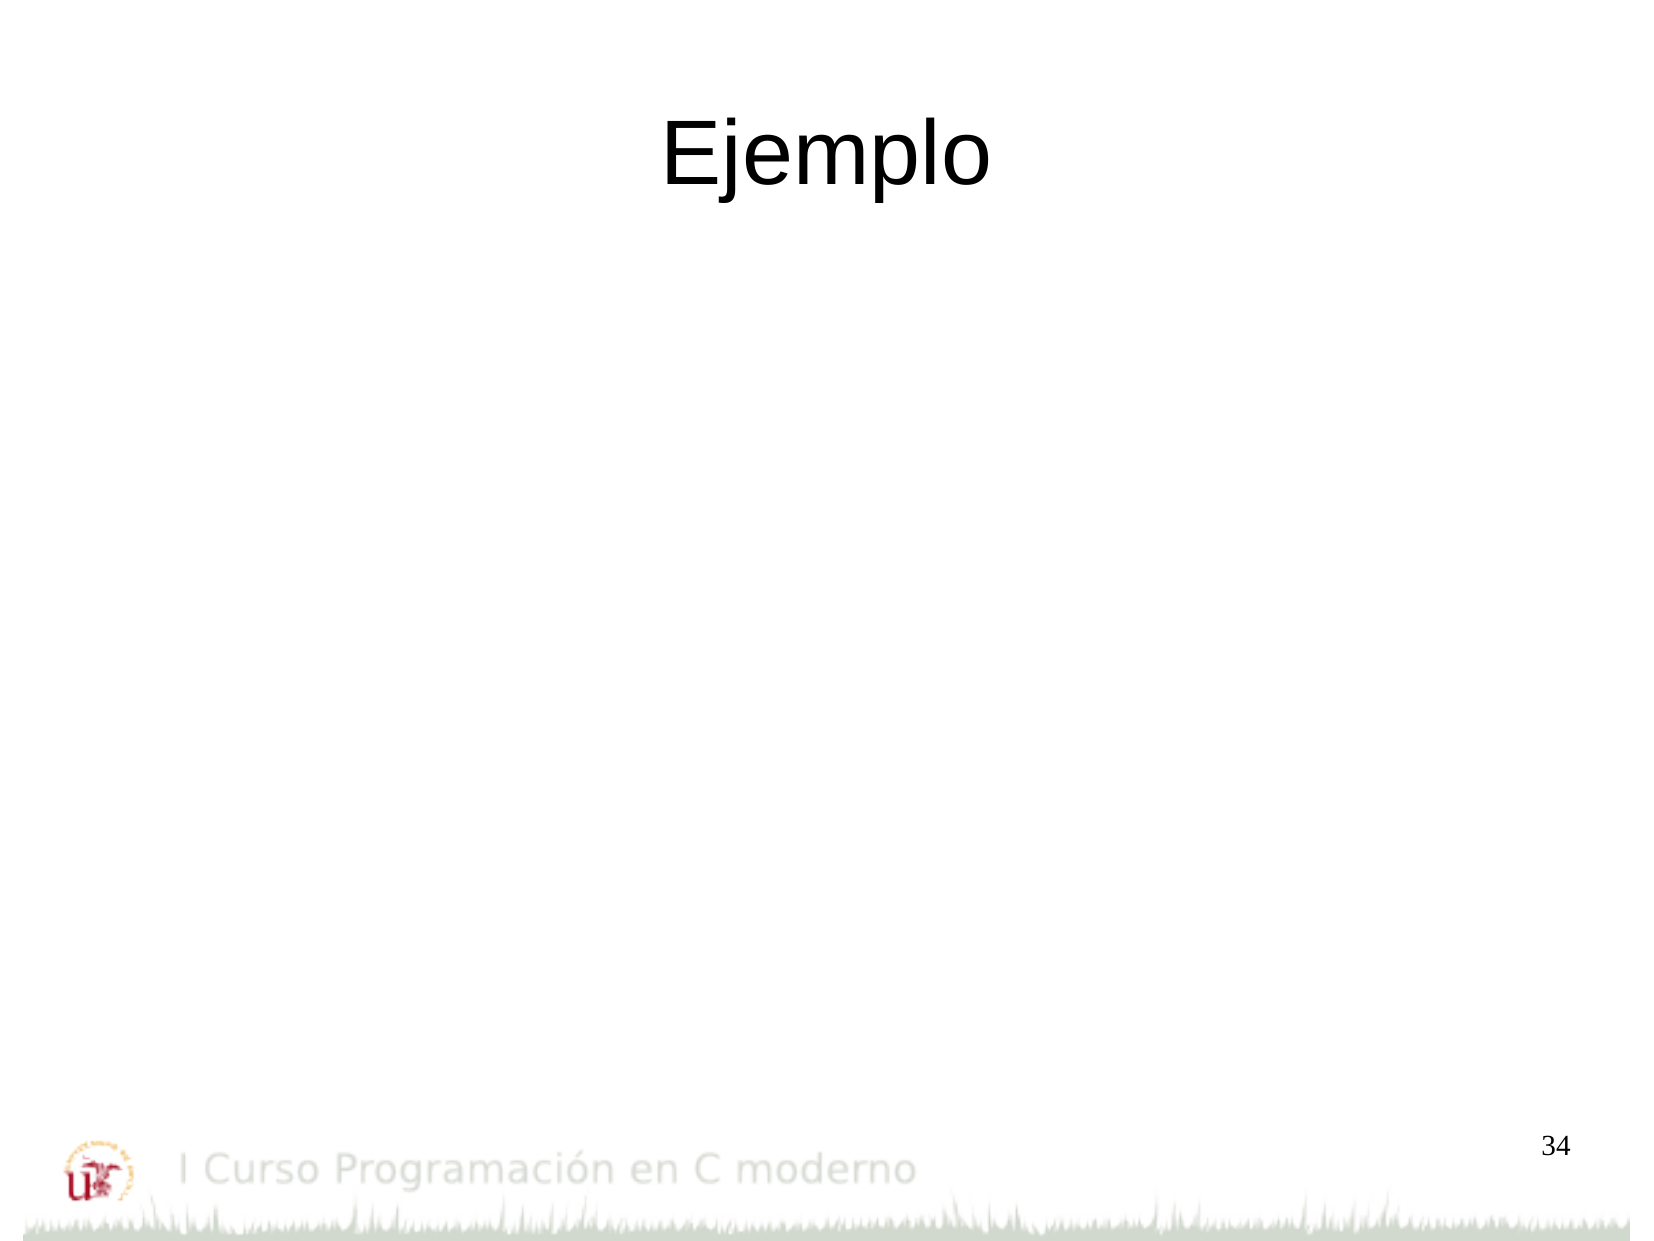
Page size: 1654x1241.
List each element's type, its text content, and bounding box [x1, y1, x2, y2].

title Ejemplo [82, 49, 1571, 257]
picture [23, 1136, 1630, 1241]
